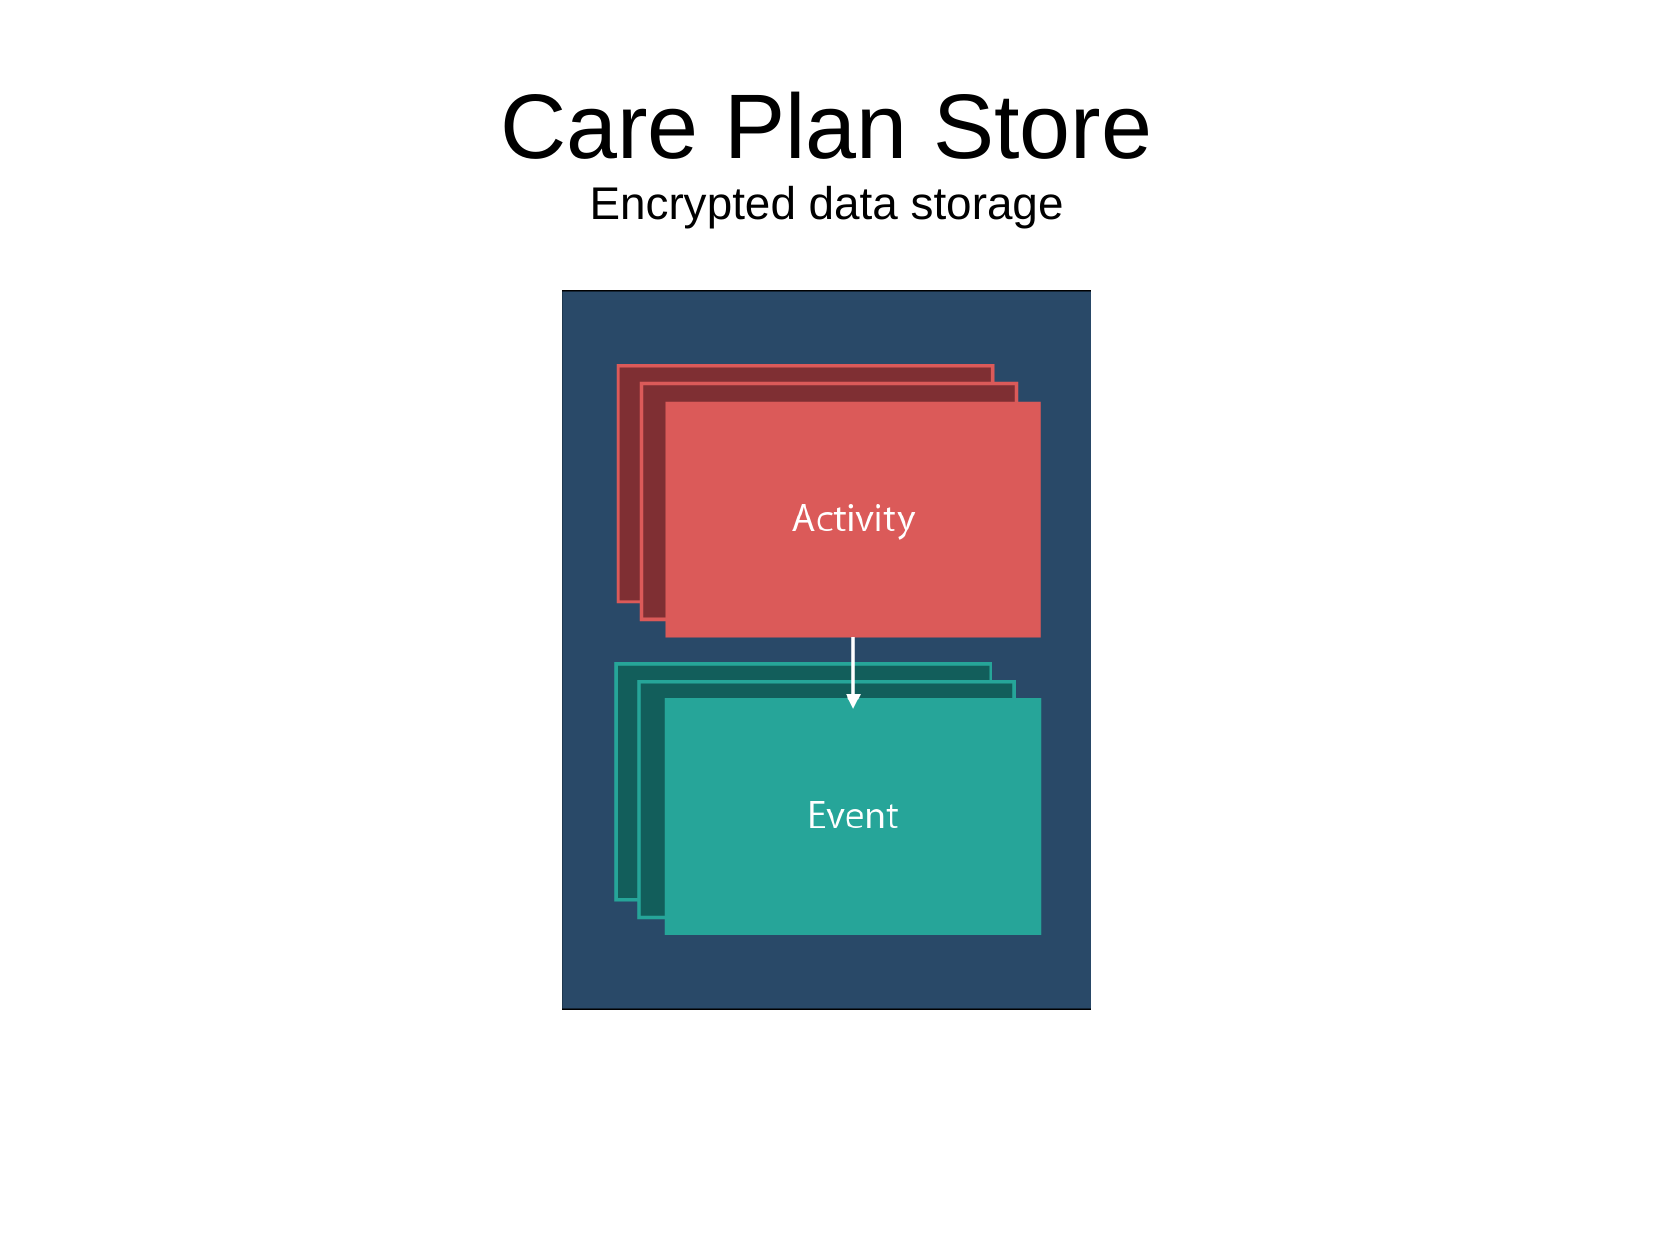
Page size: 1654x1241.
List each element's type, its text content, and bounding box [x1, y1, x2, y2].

title Care Plan Store Encrypted data storage [82, 49, 1571, 257]
picture [562, 290, 1091, 1010]
